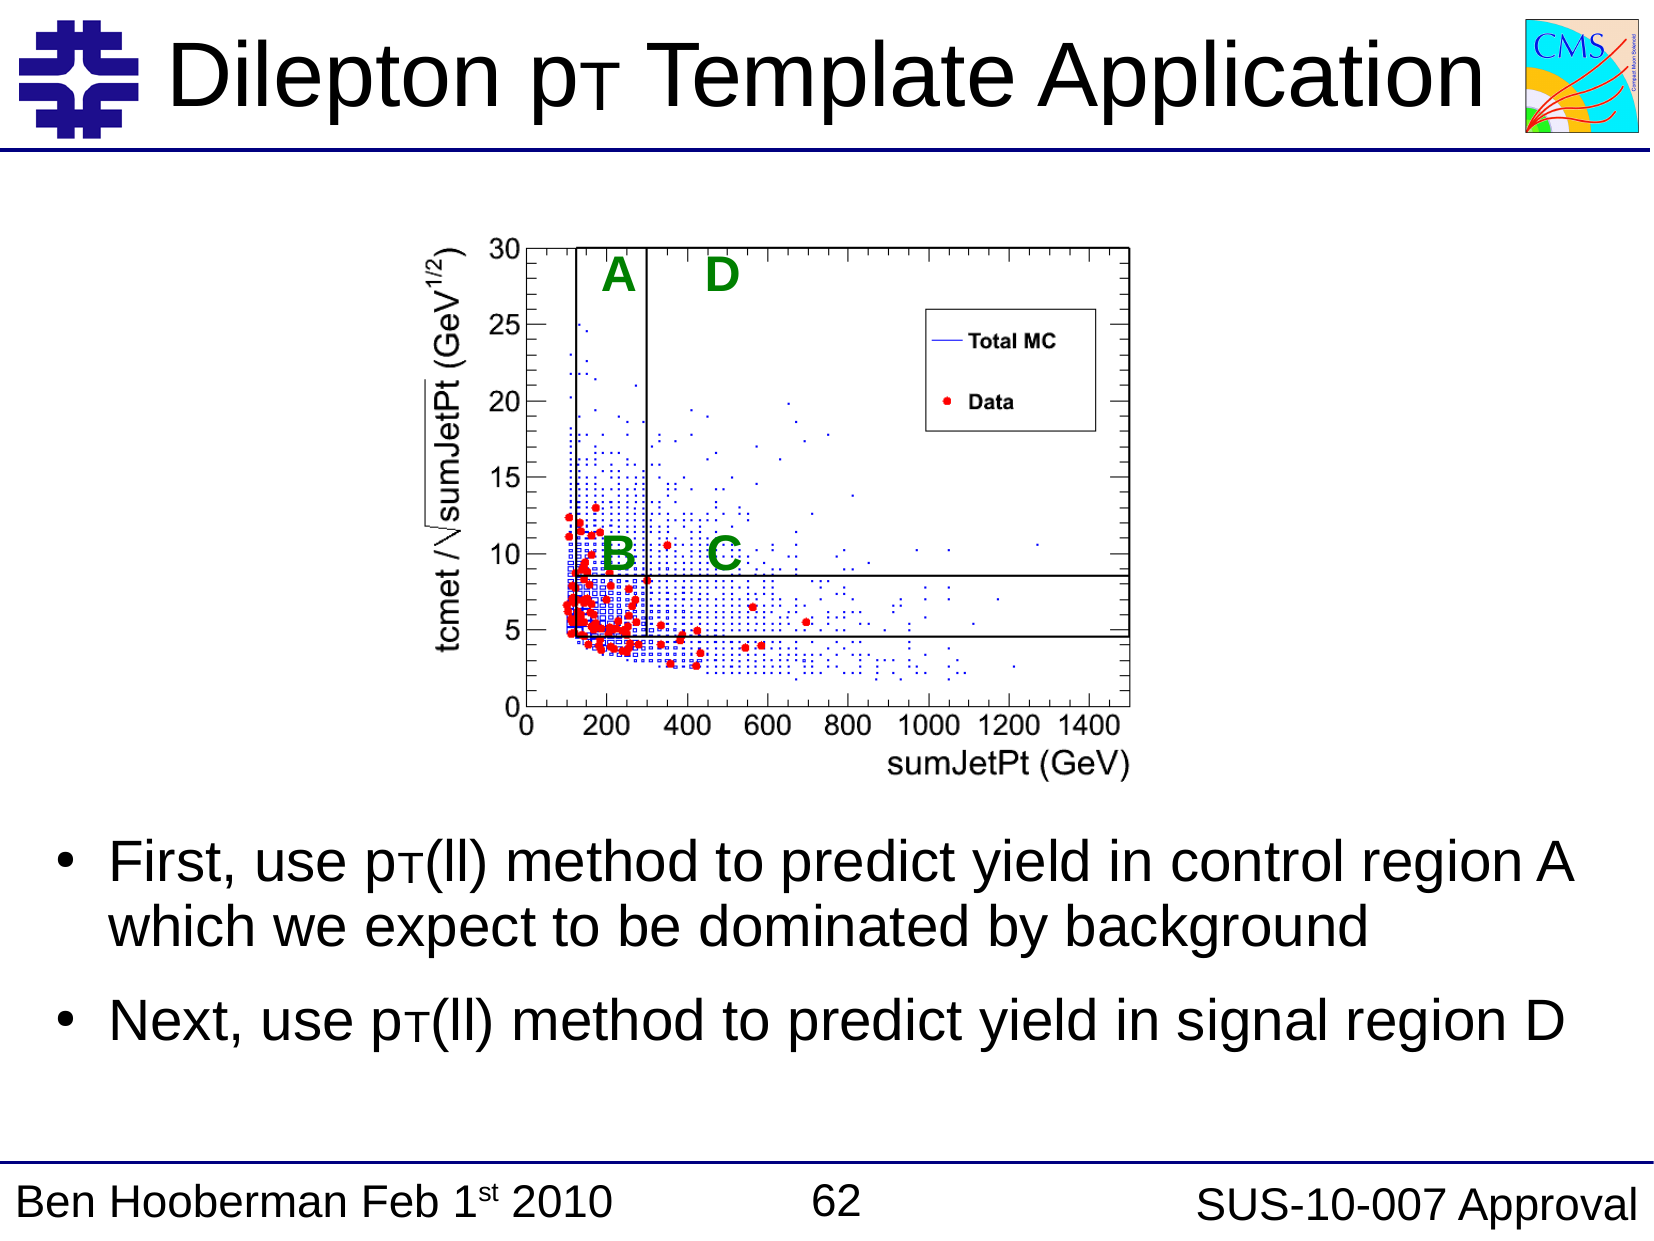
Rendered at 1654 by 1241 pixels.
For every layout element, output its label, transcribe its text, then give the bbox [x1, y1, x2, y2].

text_box A D B C [586, 238, 1152, 641]
title Dilepton pT Template Application [0, 0, 1654, 151]
list First, use pT(ll) method to predict yield in control region A which we expect to be dominated by background Next, use pT(ll) method to predict yield in signal region D [37, 828, 1613, 1121]
picture [416, 187, 1266, 798]
